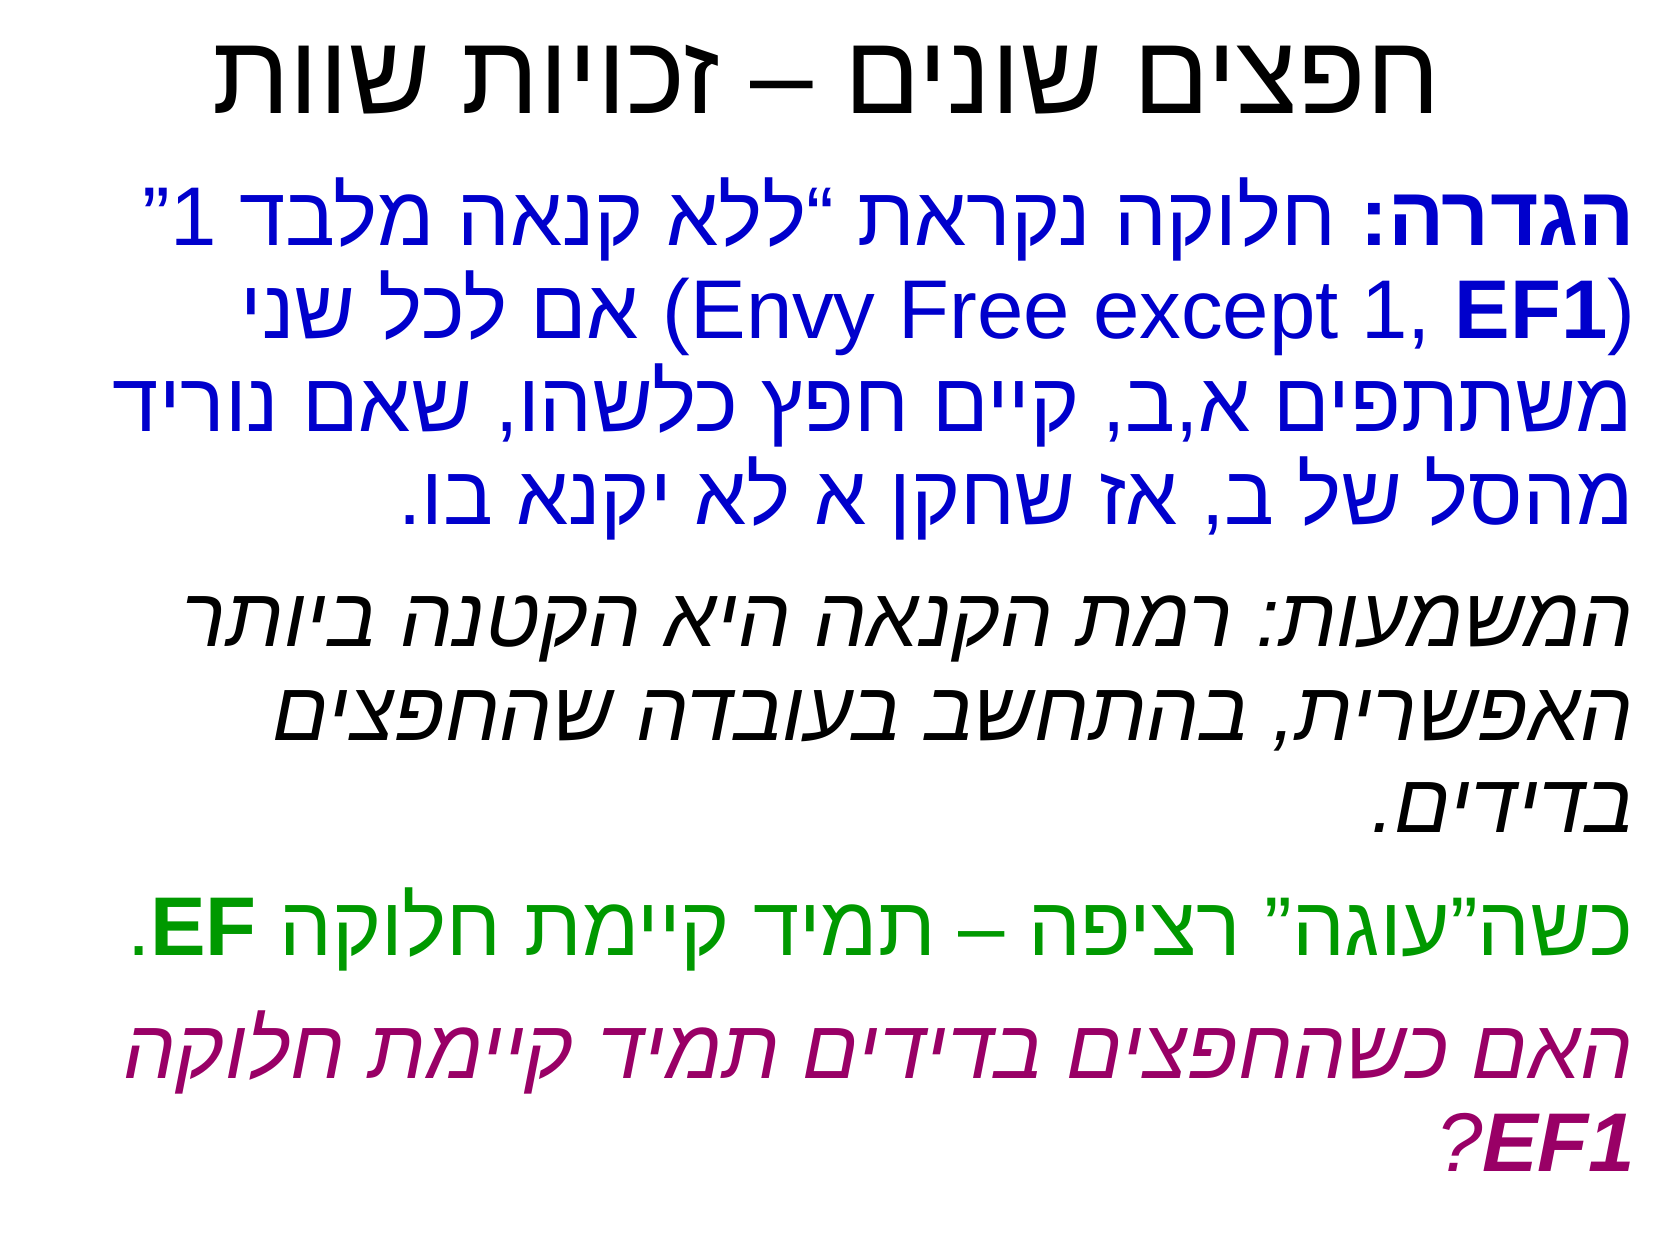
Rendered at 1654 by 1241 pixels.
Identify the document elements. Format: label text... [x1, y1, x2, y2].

list הגדרה: חלוקה נקראת “ללא קנאה מלבד 1” (Envy Free except 1, EF1) אם לכל שני משתתפים א,ב, קיים חפץ כלשהו, שאם נוריד מהסל של ב, אז שחקן א לא יקנא בו. המשמעות: רמת הקנאה היא הקטנה ביותר האפשרית, בהתחשב בעובדה שהחפצים בדידים. כשה”עוגה” רציפה – תמיד קיימת חלוקה EF. האם כשהחפצים בדידים תמיד קיימת חלוקה EF1? [0, 170, 1636, 1241]
title חפצים שונים – זכויות שוות [0, 0, 1654, 151]
